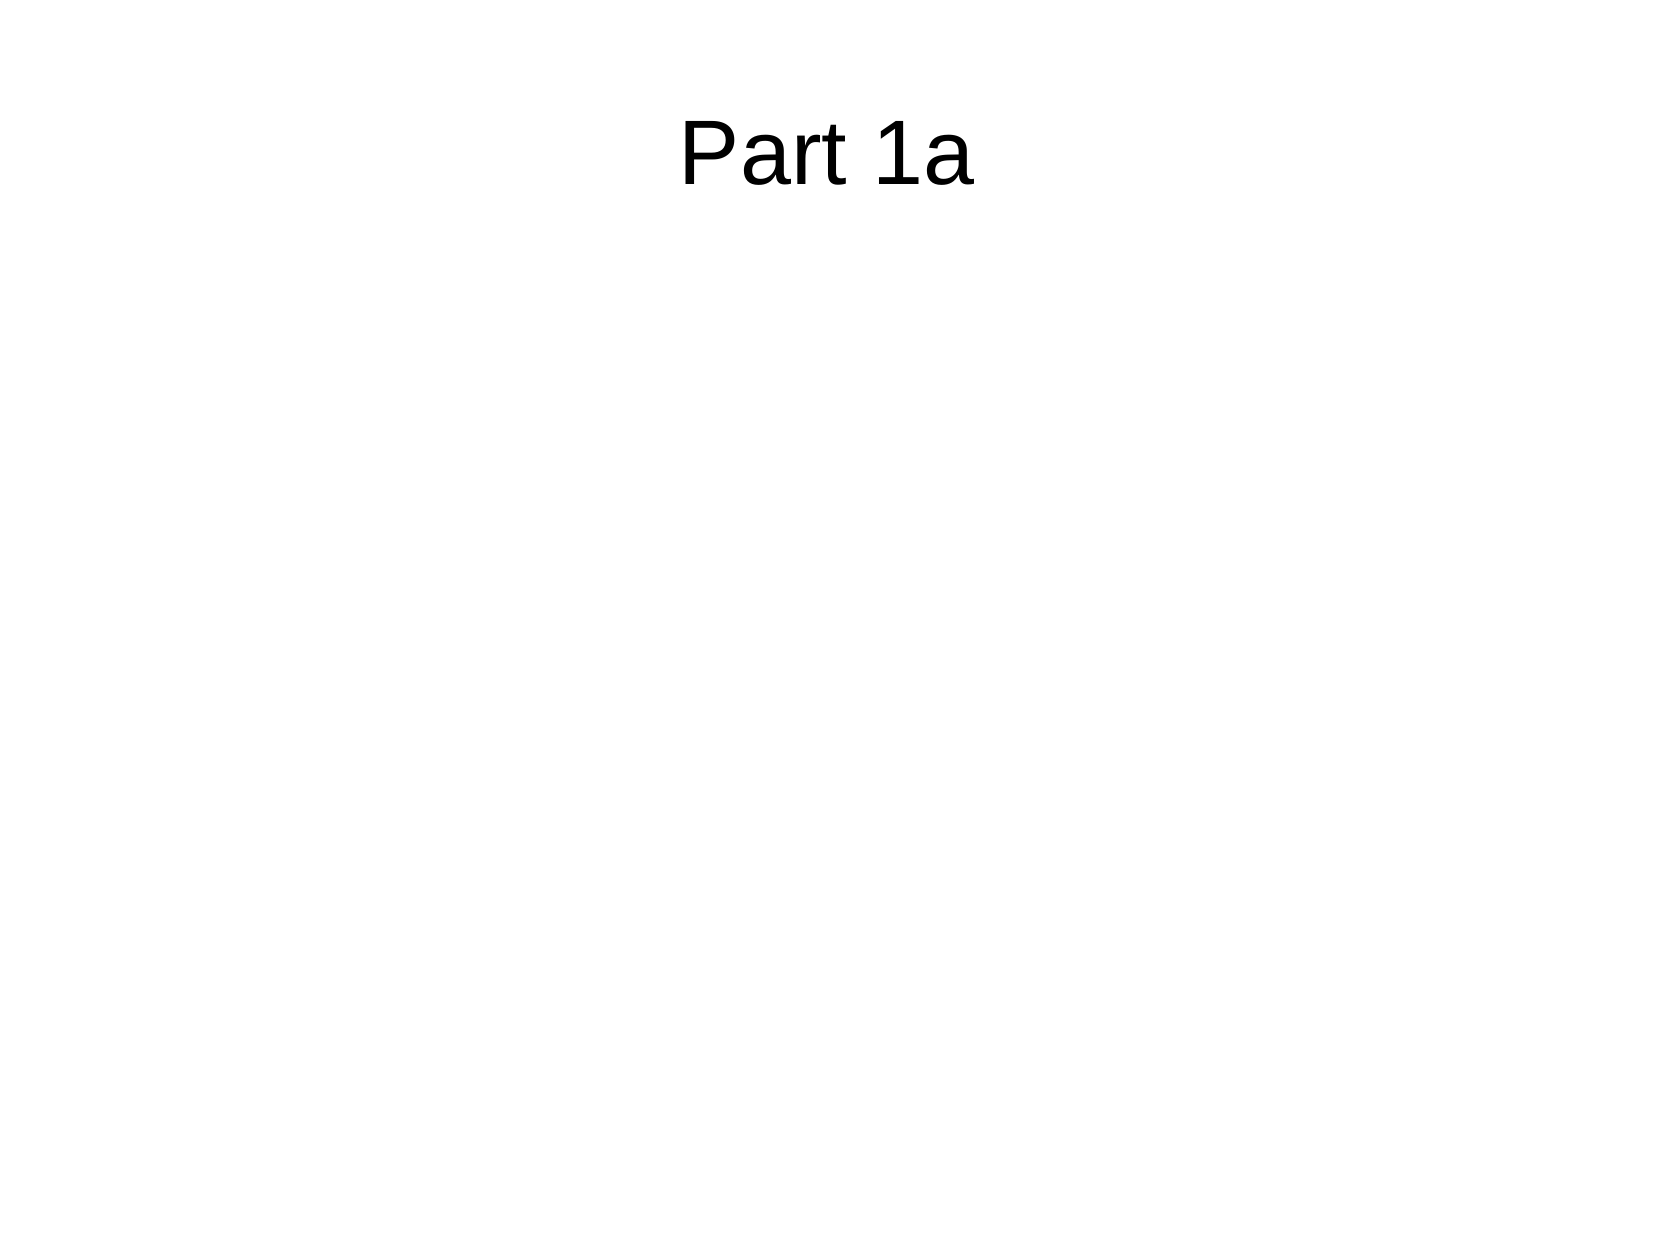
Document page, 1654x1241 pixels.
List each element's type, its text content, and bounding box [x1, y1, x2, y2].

title Part 1a [82, 49, 1571, 257]
